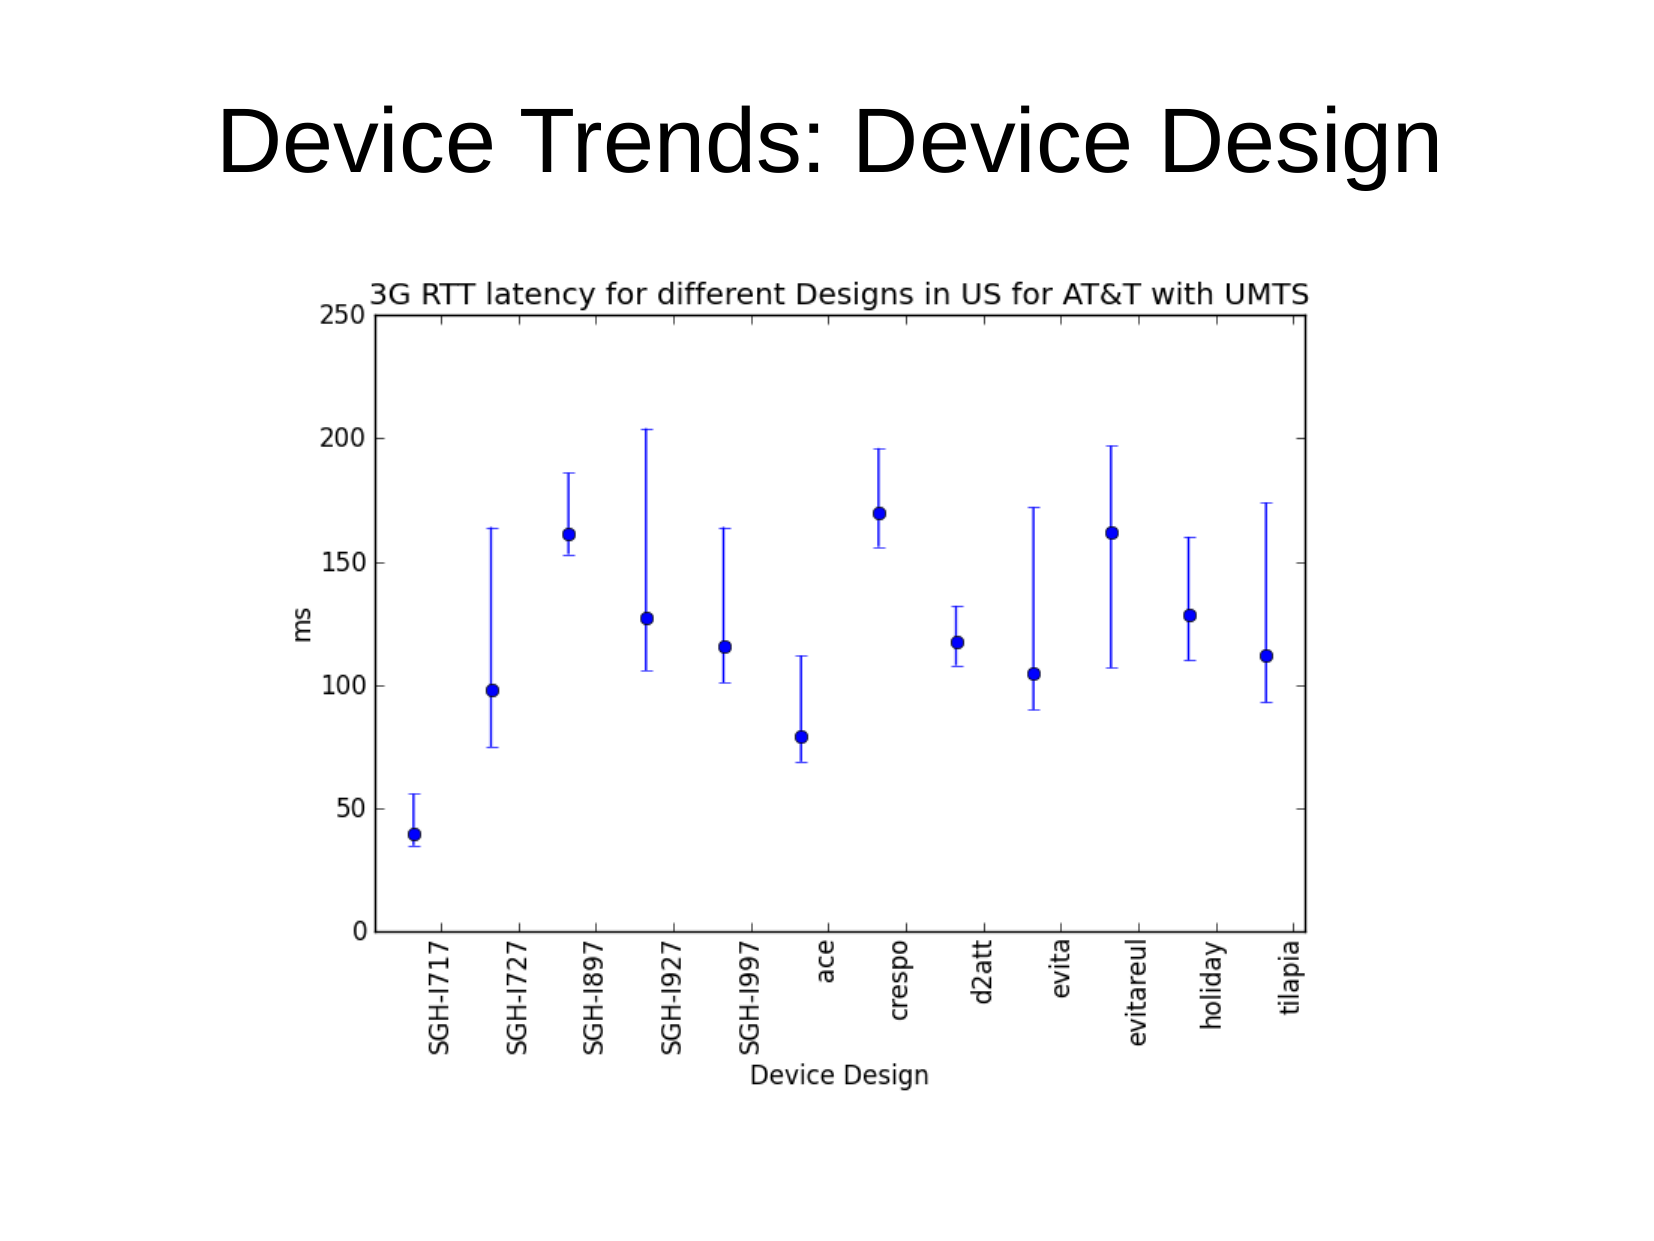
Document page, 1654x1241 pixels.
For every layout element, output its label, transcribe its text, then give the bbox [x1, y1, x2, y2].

picture [225, 225, 1425, 1126]
title Device Trends: Device Design [86, 37, 1576, 245]
